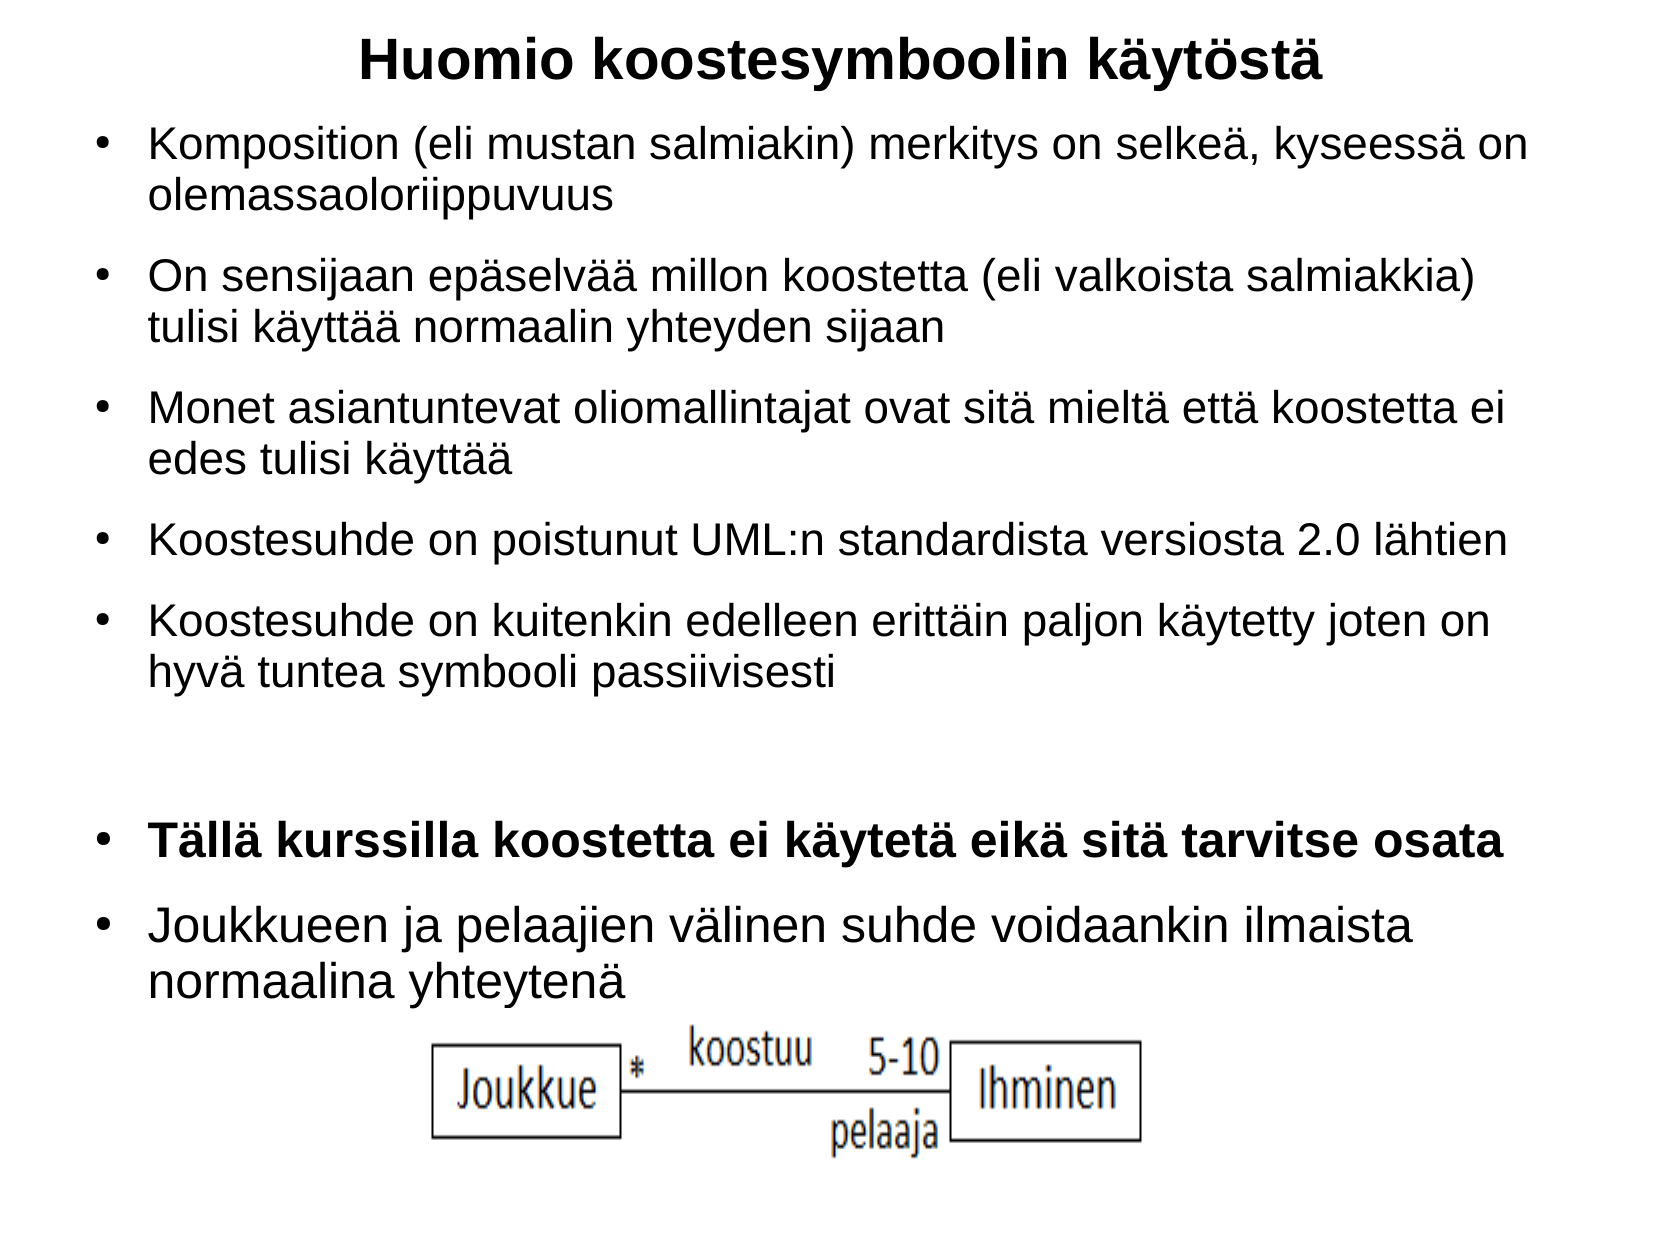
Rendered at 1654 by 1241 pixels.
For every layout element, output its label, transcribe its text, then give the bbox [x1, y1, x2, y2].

picture [418, 1008, 1152, 1186]
title Huomio koostesymboolin käytöstä [88, 26, 1595, 92]
list Komposition (eli mustan salmiakin) merkitys on selkeä, kyseessä on olemassaoloriippuvuus On sensijaan epäselvää millon koostetta (eli valkoista salmiakkia) tulisi käyttää normaalin yhteyden sijaan Monet asiantuntevat oliomallintajat ovat sitä mieltä että koostetta ei edes tulisi käyttää Koostesuhde on poistunut UML:n standardista versiosta 2.0 lähtien Koostesuhde on kuitenkin edelleen erittäin paljon käytetty joten on hyvä tuntea symbooli passiivisesti Tällä kurssilla koostetta ei käytetä eikä sitä tarvitse osata Joukkueen ja pelaajien välinen suhde voidaankin ilmaista normaalina yhteytenä [76, 118, 1565, 1063]
